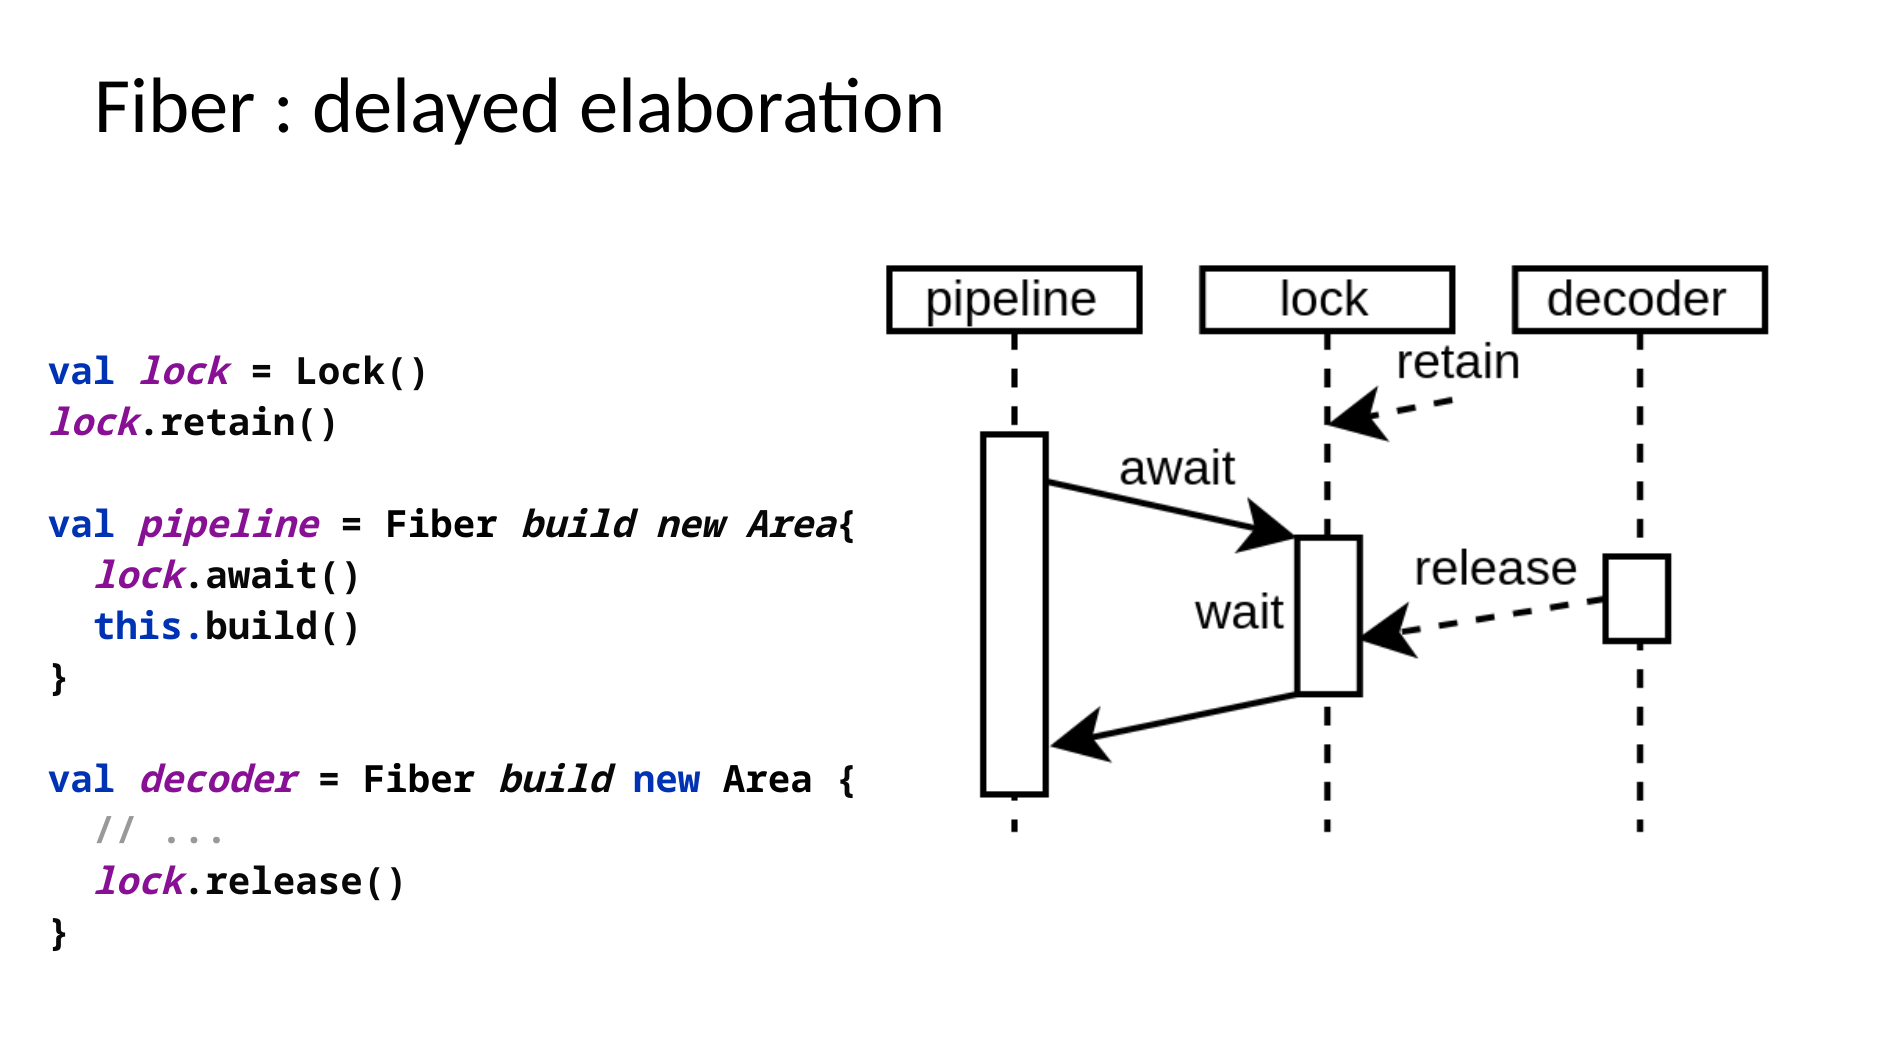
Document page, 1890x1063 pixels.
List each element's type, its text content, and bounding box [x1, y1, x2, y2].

text_box val lock = Lock() lock.retain() val pipeline = Fiber build new Area{ lock.await() this.build() } val decoder = Fiber build new Area { // ... lock.release() } [33, 336, 1252, 1063]
picture [824, 203, 1831, 898]
title Fiber : delayed elaboration [94, 24, 1796, 203]
